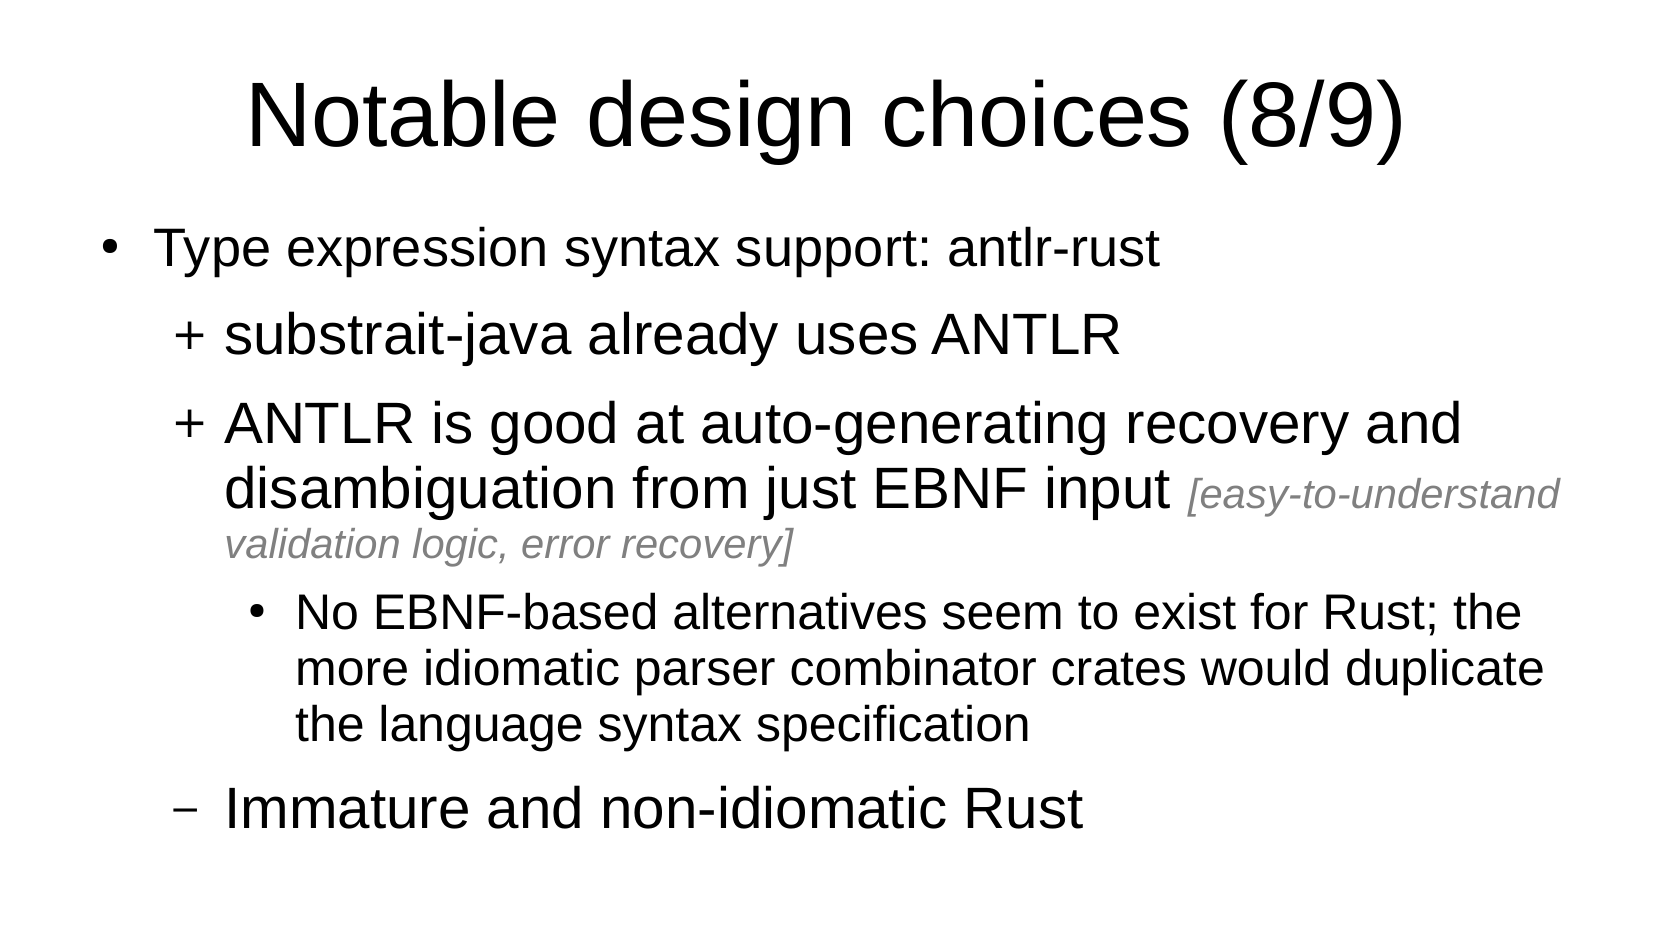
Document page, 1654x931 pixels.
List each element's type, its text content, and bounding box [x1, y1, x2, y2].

list Type expression syntax support: antlr-rust substrait-java already uses ANTLR ANTLR is good at auto-generating recovery and disambiguation from just EBNF input [easy-to-understand validation logic, error recovery] No EBNF-based alternatives seem to exist for Rust; the more idiomatic parser combinator crates would duplicate the language syntax specification Immature and non-idiomatic Rust [82, 217, 1571, 901]
title Notable design choices (8/9) [82, 37, 1571, 193]
